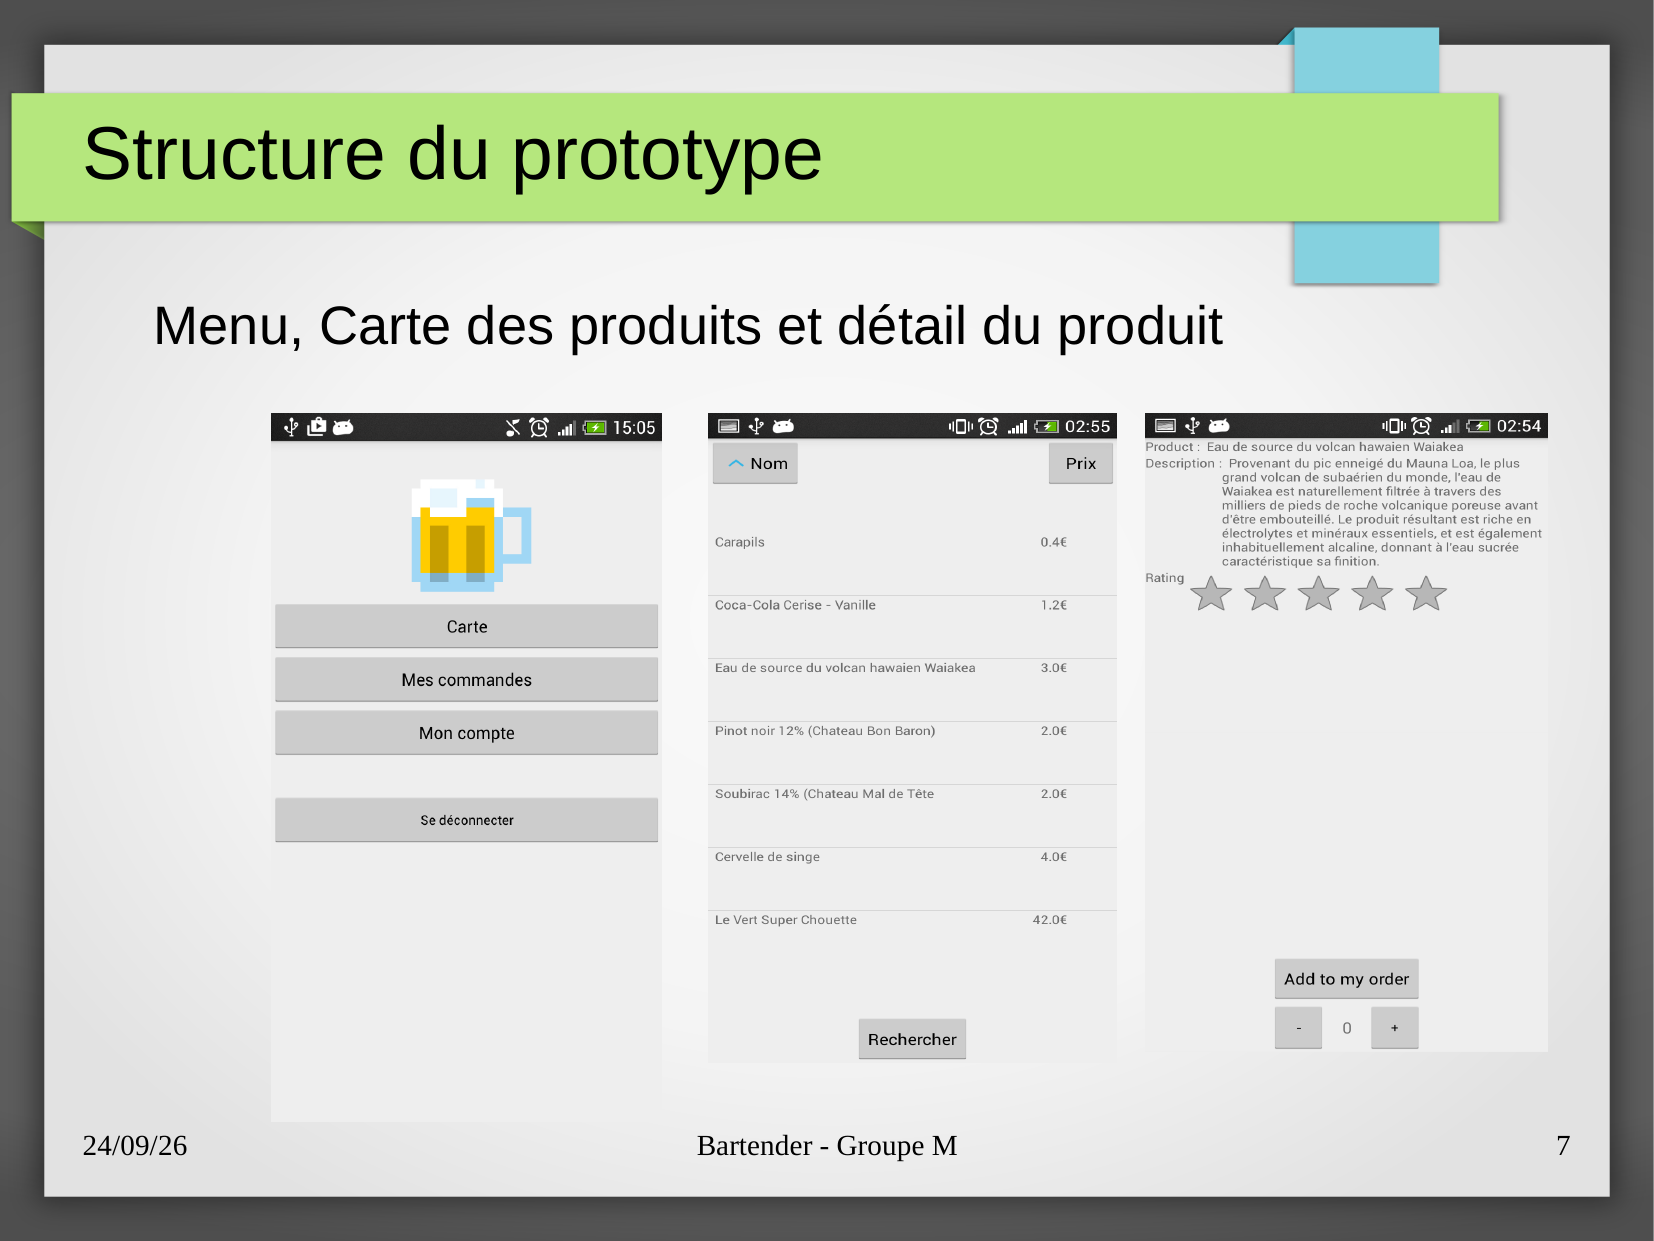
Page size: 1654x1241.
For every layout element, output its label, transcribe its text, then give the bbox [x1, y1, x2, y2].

list Menu, Carte des produits et détail du produit [82, 295, 1276, 383]
title Structure du prototype [82, 94, 1264, 213]
picture [0, 0, 1654, 1241]
